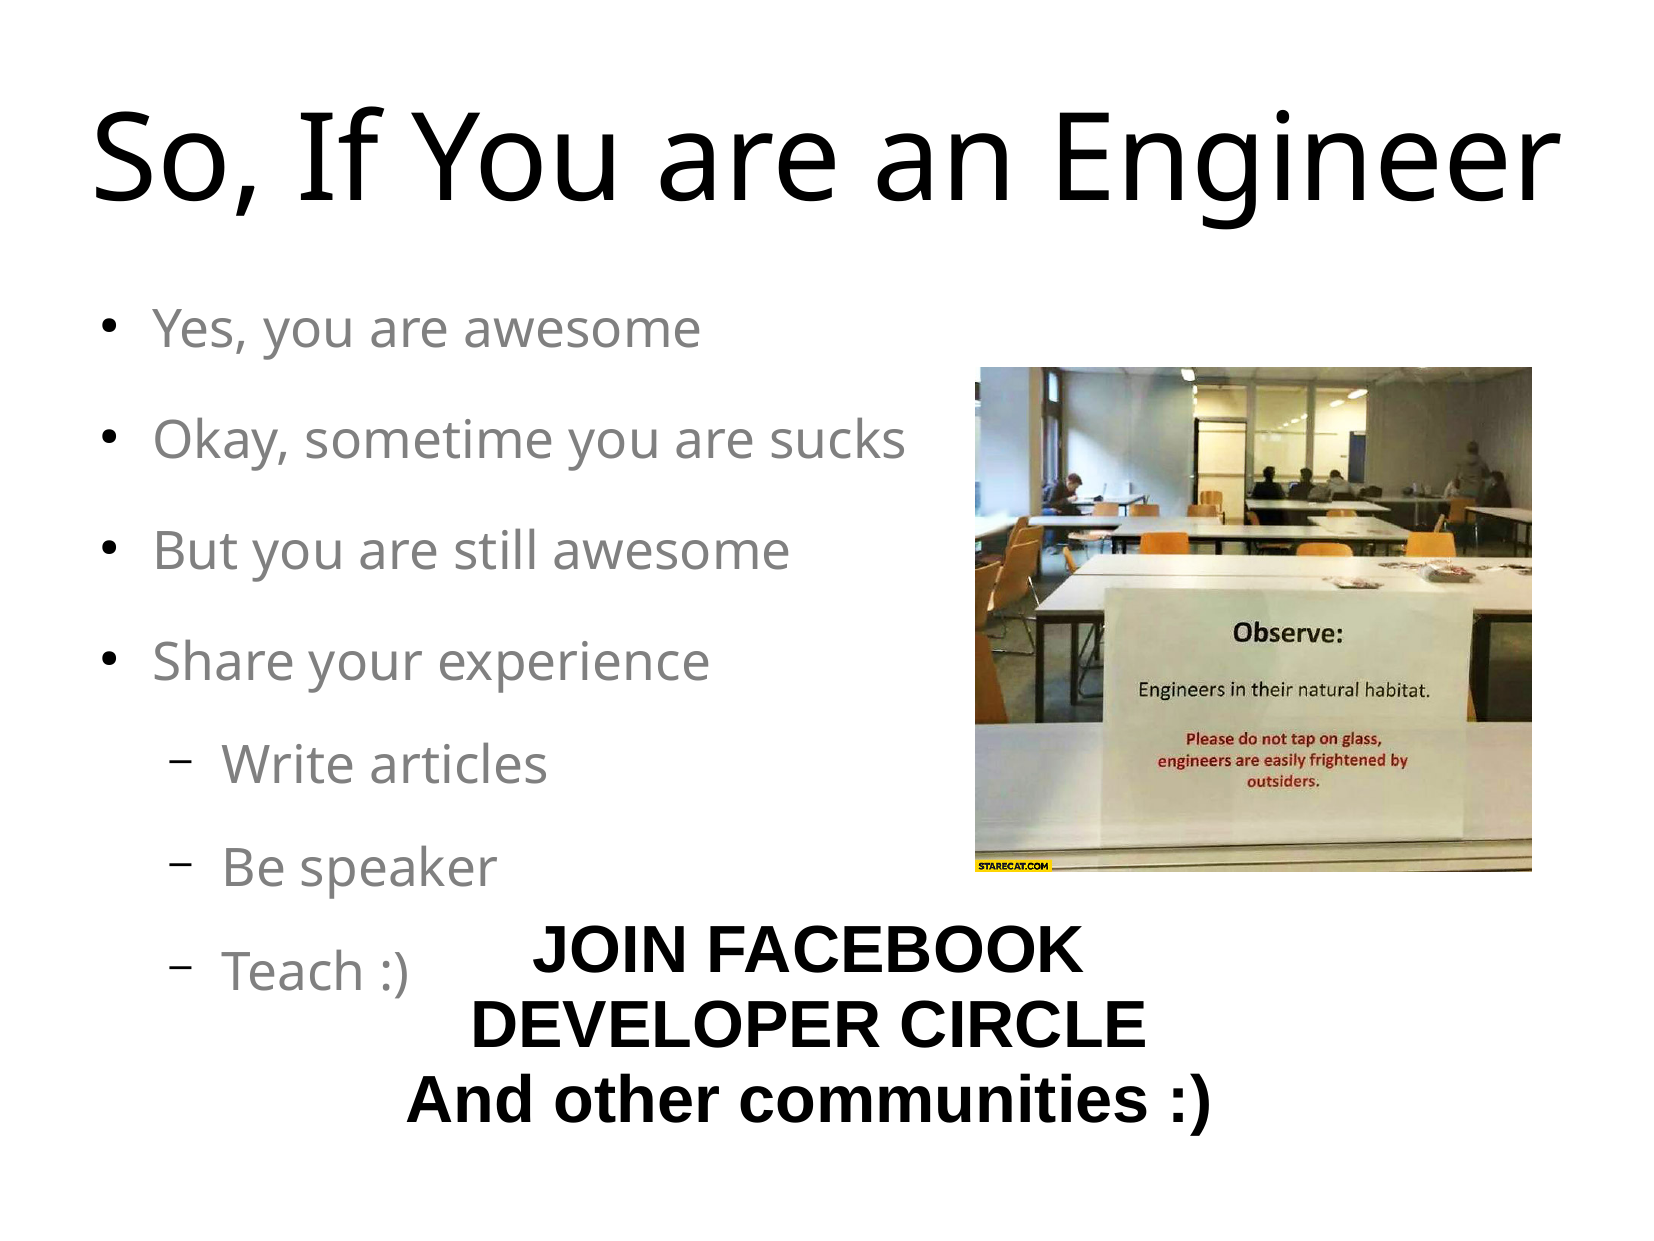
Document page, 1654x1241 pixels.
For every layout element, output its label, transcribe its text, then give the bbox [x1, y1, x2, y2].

list Yes, you are awesome Okay, sometime you are sucks But you are still awesome Share your experience Write articles Be speaker Teach :) [82, 290, 1561, 1010]
picture [975, 367, 1532, 873]
text_box JOIN FACEBOOK DEVELOPER CIRCLE And other communities :) [141, 904, 1477, 1181]
title So, If You are an Engineer [82, 49, 1571, 257]
